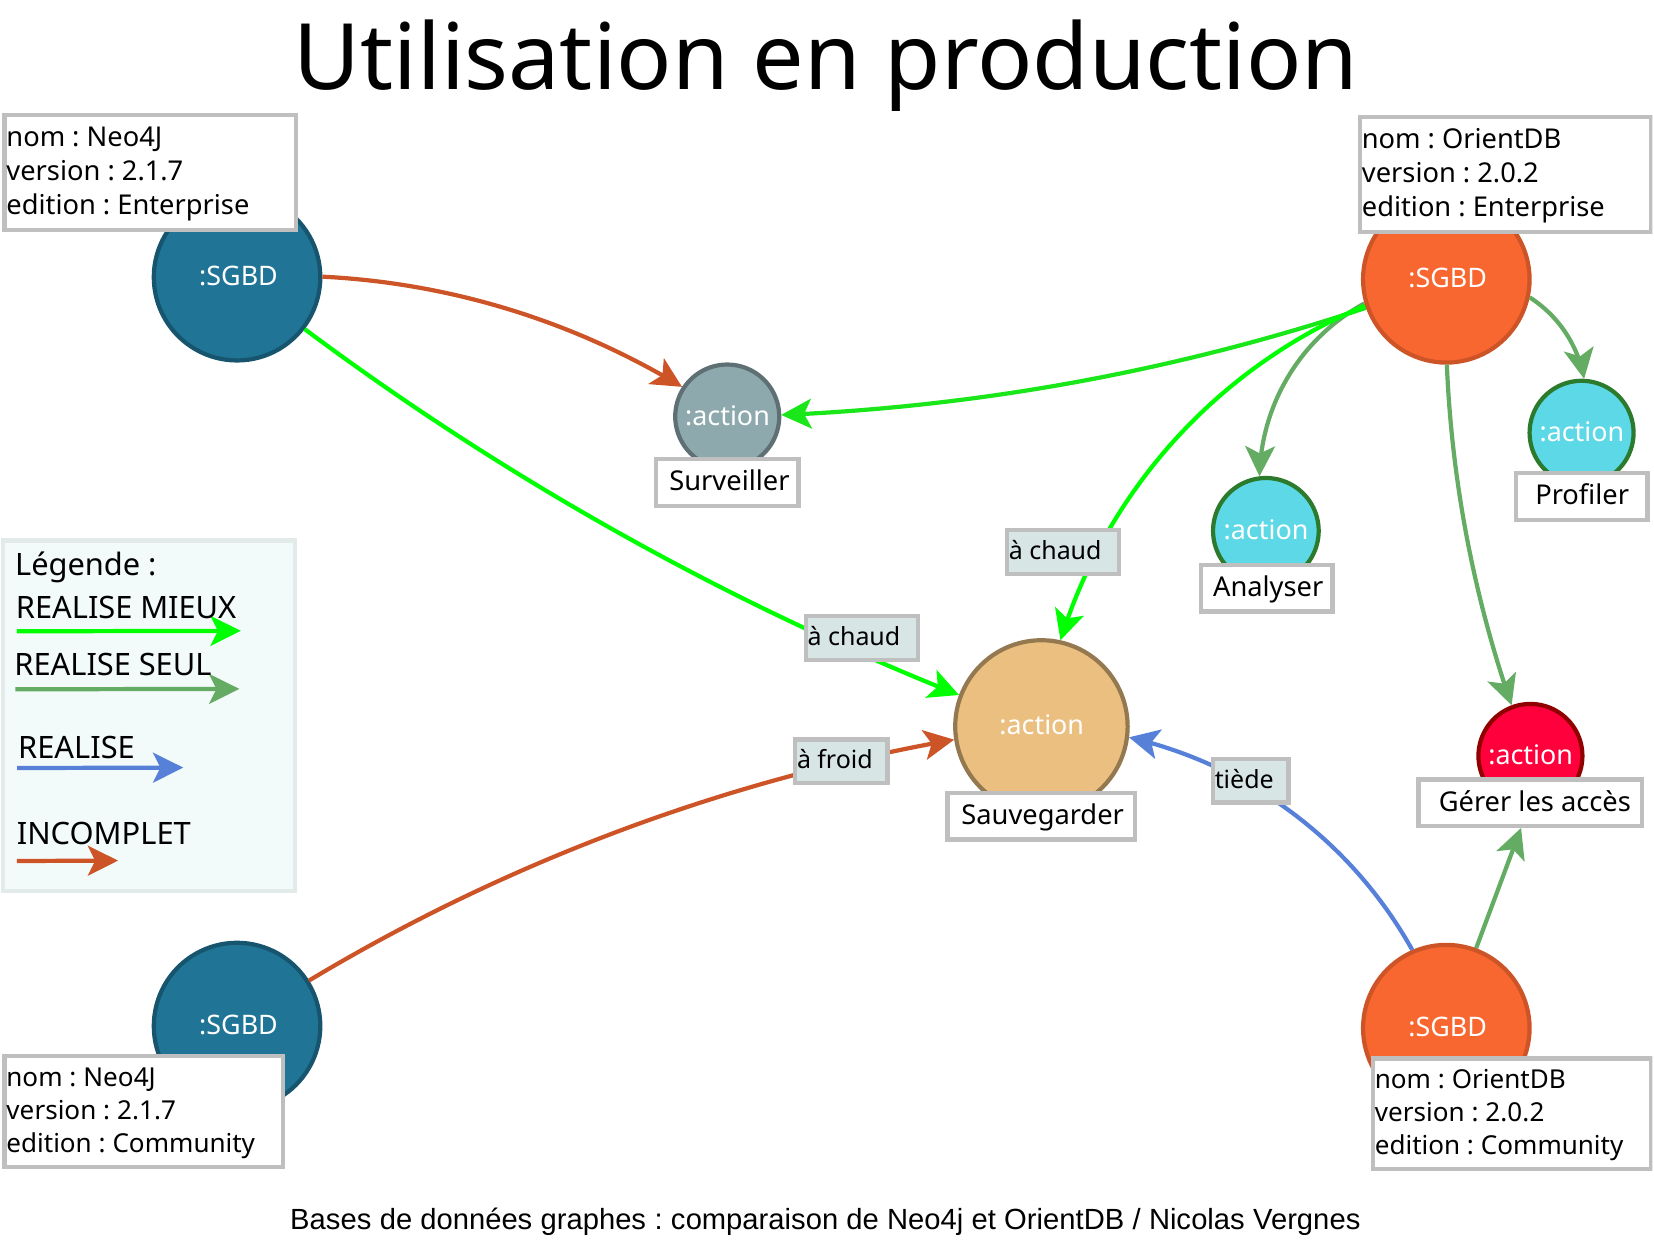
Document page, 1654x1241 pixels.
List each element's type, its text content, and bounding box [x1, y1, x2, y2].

text_box Bases de données graphes : comparaison de Neo4j et OrientDB / Nicolas Vergnes [275, 1195, 1379, 1241]
title Utilisation en production [82, 0, 1571, 105]
picture [0, 105, 1653, 1180]
